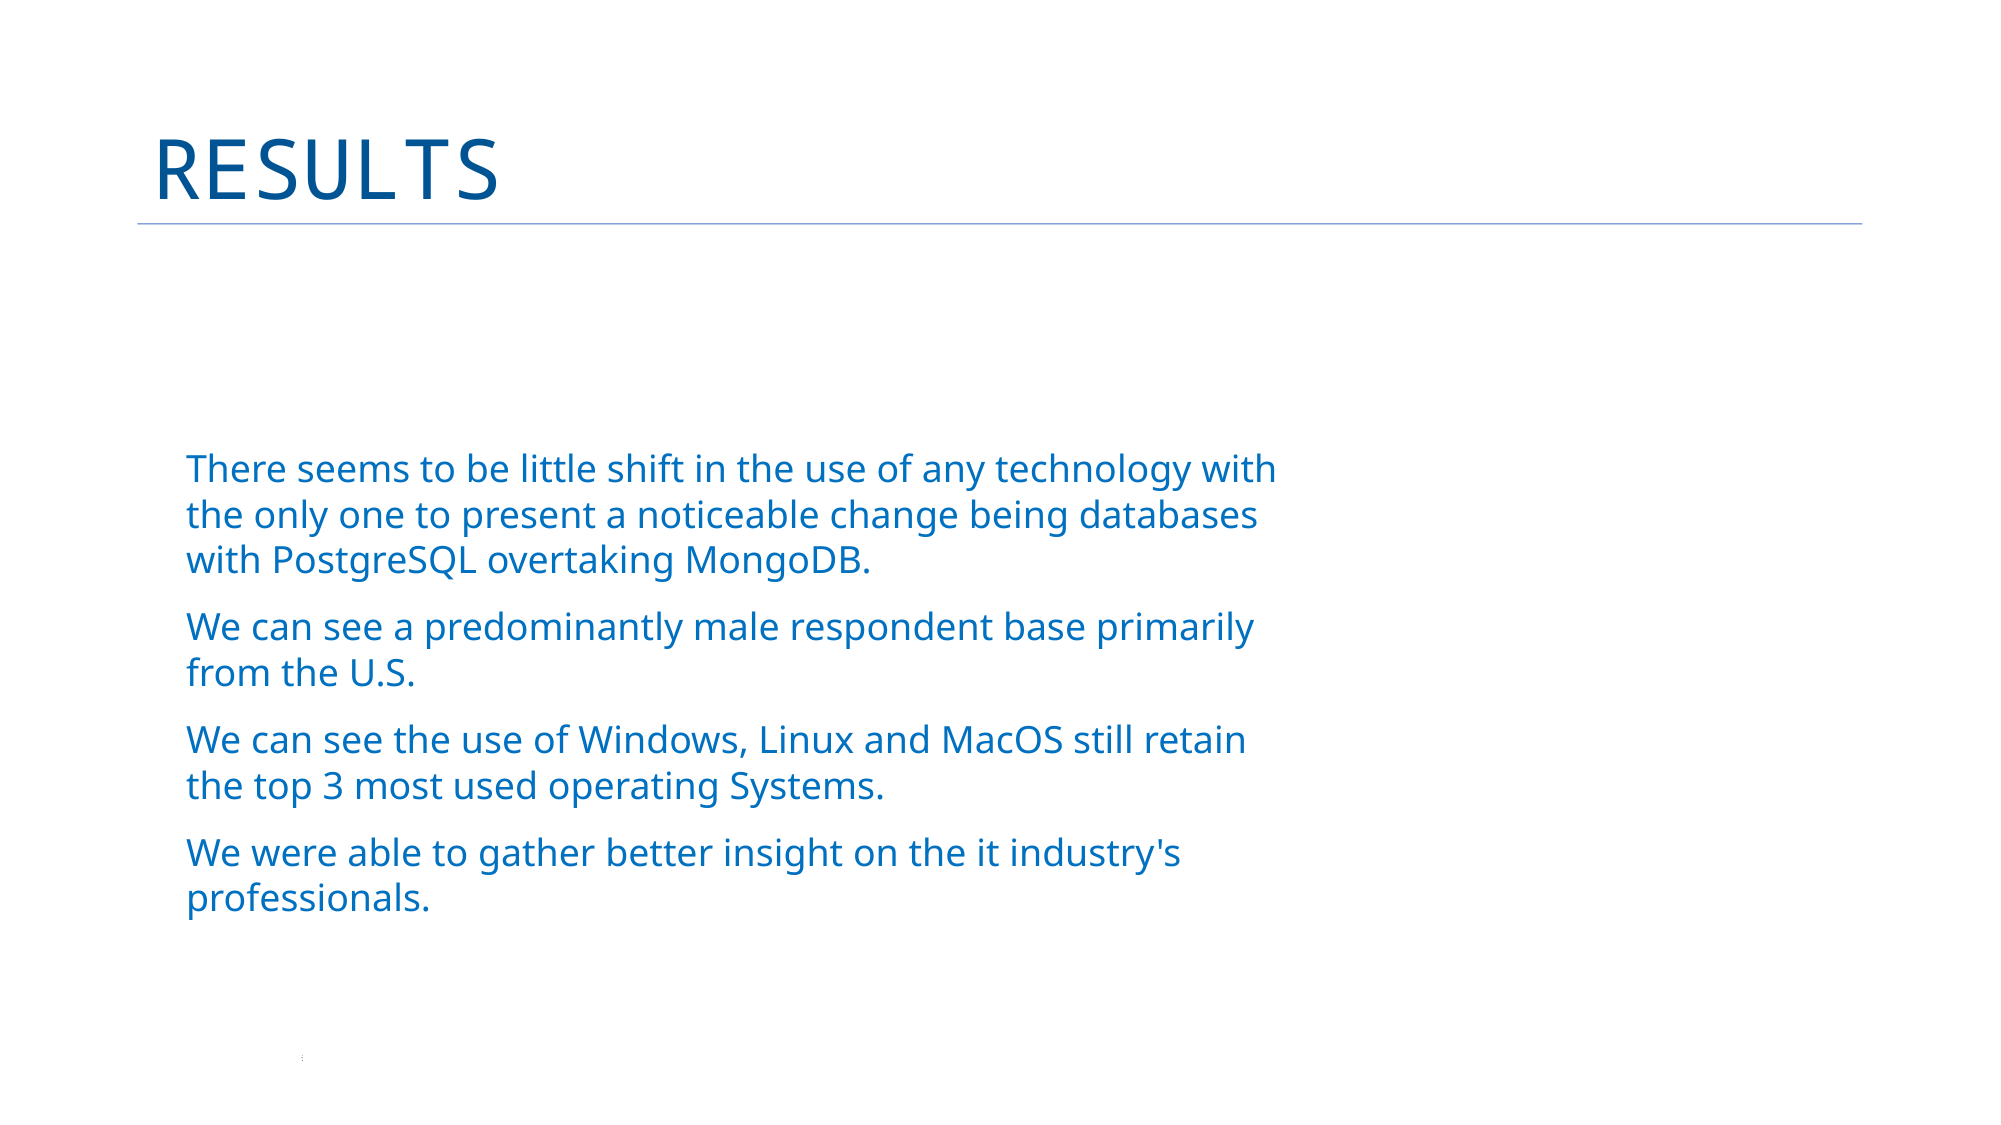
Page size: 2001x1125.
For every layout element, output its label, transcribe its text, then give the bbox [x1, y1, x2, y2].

title RESULTS [137, 59, 1863, 278]
list There seems to be little shift in the use of any technology with the only one to present a noticeable change being databases with PostgreSQL overtaking MongoDB. We can see a predominantly male respondent base primarily from the U.S. We can see the use of Windows, Linux and MacOS still retain the top 3 most used operating Systems. We were able to gather better insight on the it industry's professionals. [171, 299, 1331, 1014]
